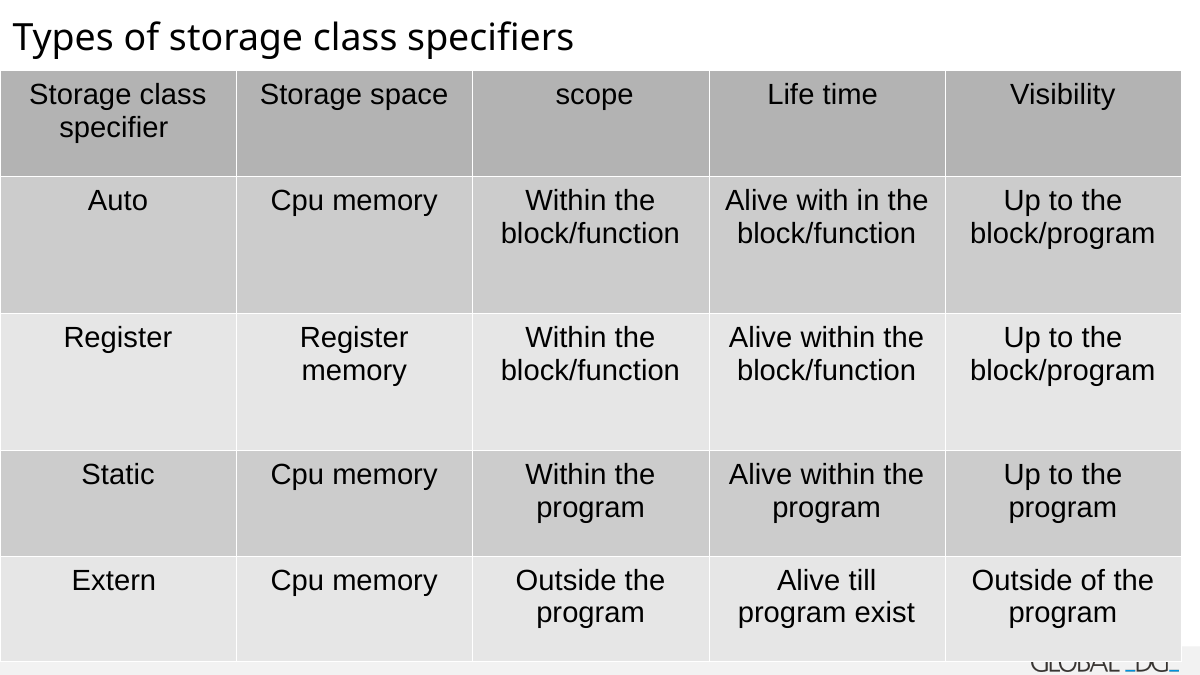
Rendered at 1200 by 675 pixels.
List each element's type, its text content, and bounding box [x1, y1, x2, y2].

table_cell Cpu memory [237, 557, 472, 661]
table_header Storage space [237, 71, 472, 176]
table_cell Within the block/function [473, 314, 709, 450]
table_cell Extern [1, 557, 236, 661]
table_cell Within the block/function [473, 177, 709, 313]
title Types of storage class specifiers [12, 9, 1088, 63]
table_header Visibility [946, 71, 1181, 176]
table_cell Up to the block/program [946, 177, 1181, 313]
table_cell Outside the program [473, 557, 709, 661]
table_header Storage class specifier [1, 71, 236, 176]
table_cell Within the program [473, 451, 709, 556]
table_cell Cpu memory [237, 451, 472, 556]
table_cell Cpu memory [237, 177, 472, 313]
picture [1031, 662, 1179, 672]
table_cell Up to the block/program [946, 314, 1181, 450]
table_header scope [473, 71, 709, 176]
table_cell Alive with in the block/function [710, 177, 945, 313]
table_cell Static [1, 451, 236, 556]
table_cell Auto [1, 177, 236, 313]
table_cell Register memory [237, 314, 472, 450]
table_cell Up to the program [946, 451, 1181, 556]
table_cell Alive within the program [710, 451, 945, 556]
table_cell Register [1, 314, 236, 450]
table_cell Alive till program exist [710, 557, 945, 661]
table_cell Alive within the block/function [710, 314, 945, 450]
table_header Life time [710, 71, 945, 176]
table_cell Outside of the program [946, 557, 1181, 661]
